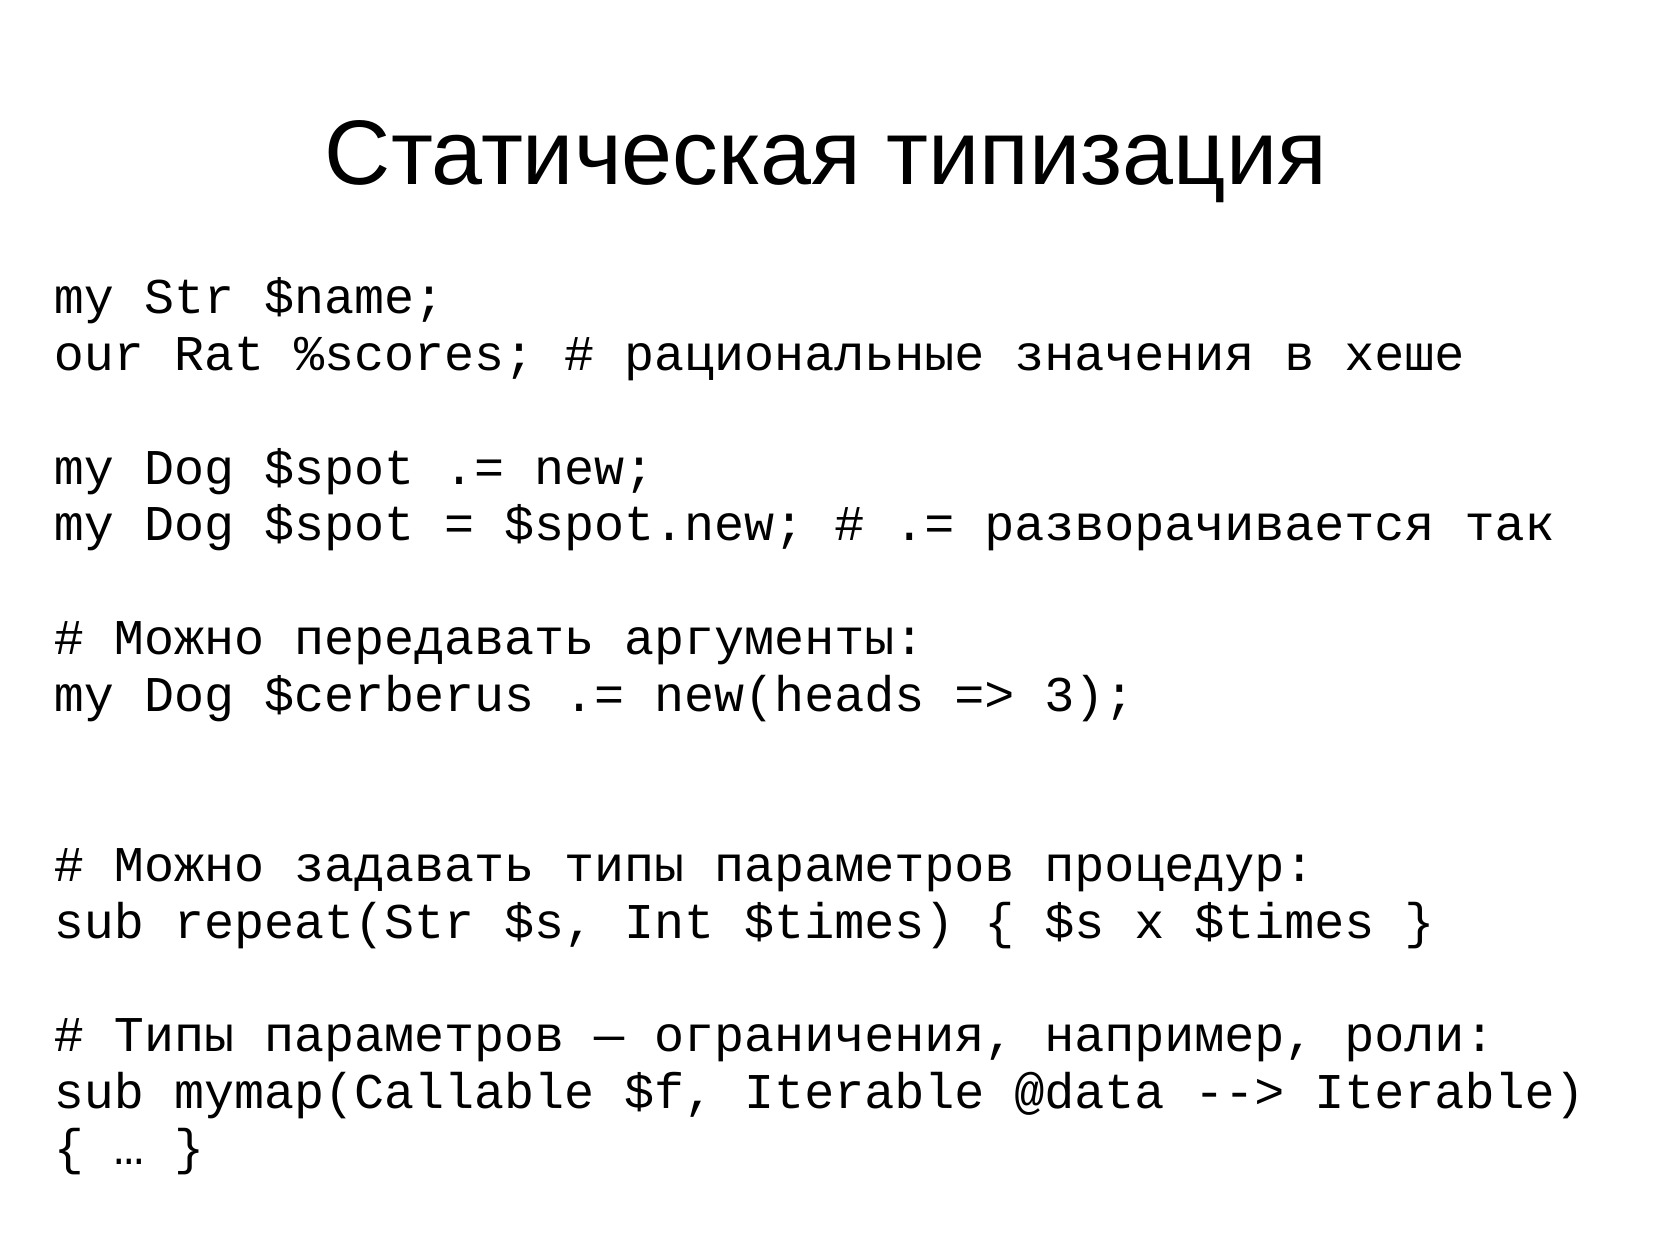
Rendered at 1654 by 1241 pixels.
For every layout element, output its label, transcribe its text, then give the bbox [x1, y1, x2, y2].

title Статическая типизация [82, 49, 1571, 257]
text_box my Str $name; our Rat %scores; # рациональные значения в хеше my Dog $spot .= new; my Dog $spot = $spot.new; # .= разворачивается так # Можно передавать аргументы: my Dog $cerberus .= new(heads => 3); # Можно задавать типы параметров процедур: sub repeat(Str $s, Int $times) { $s x $times } # Типы параметров — ограничения, например, роли: sub mymap(Callable $f, Iterable @data --> Iterable) { … } [39, 264, 1607, 1188]
